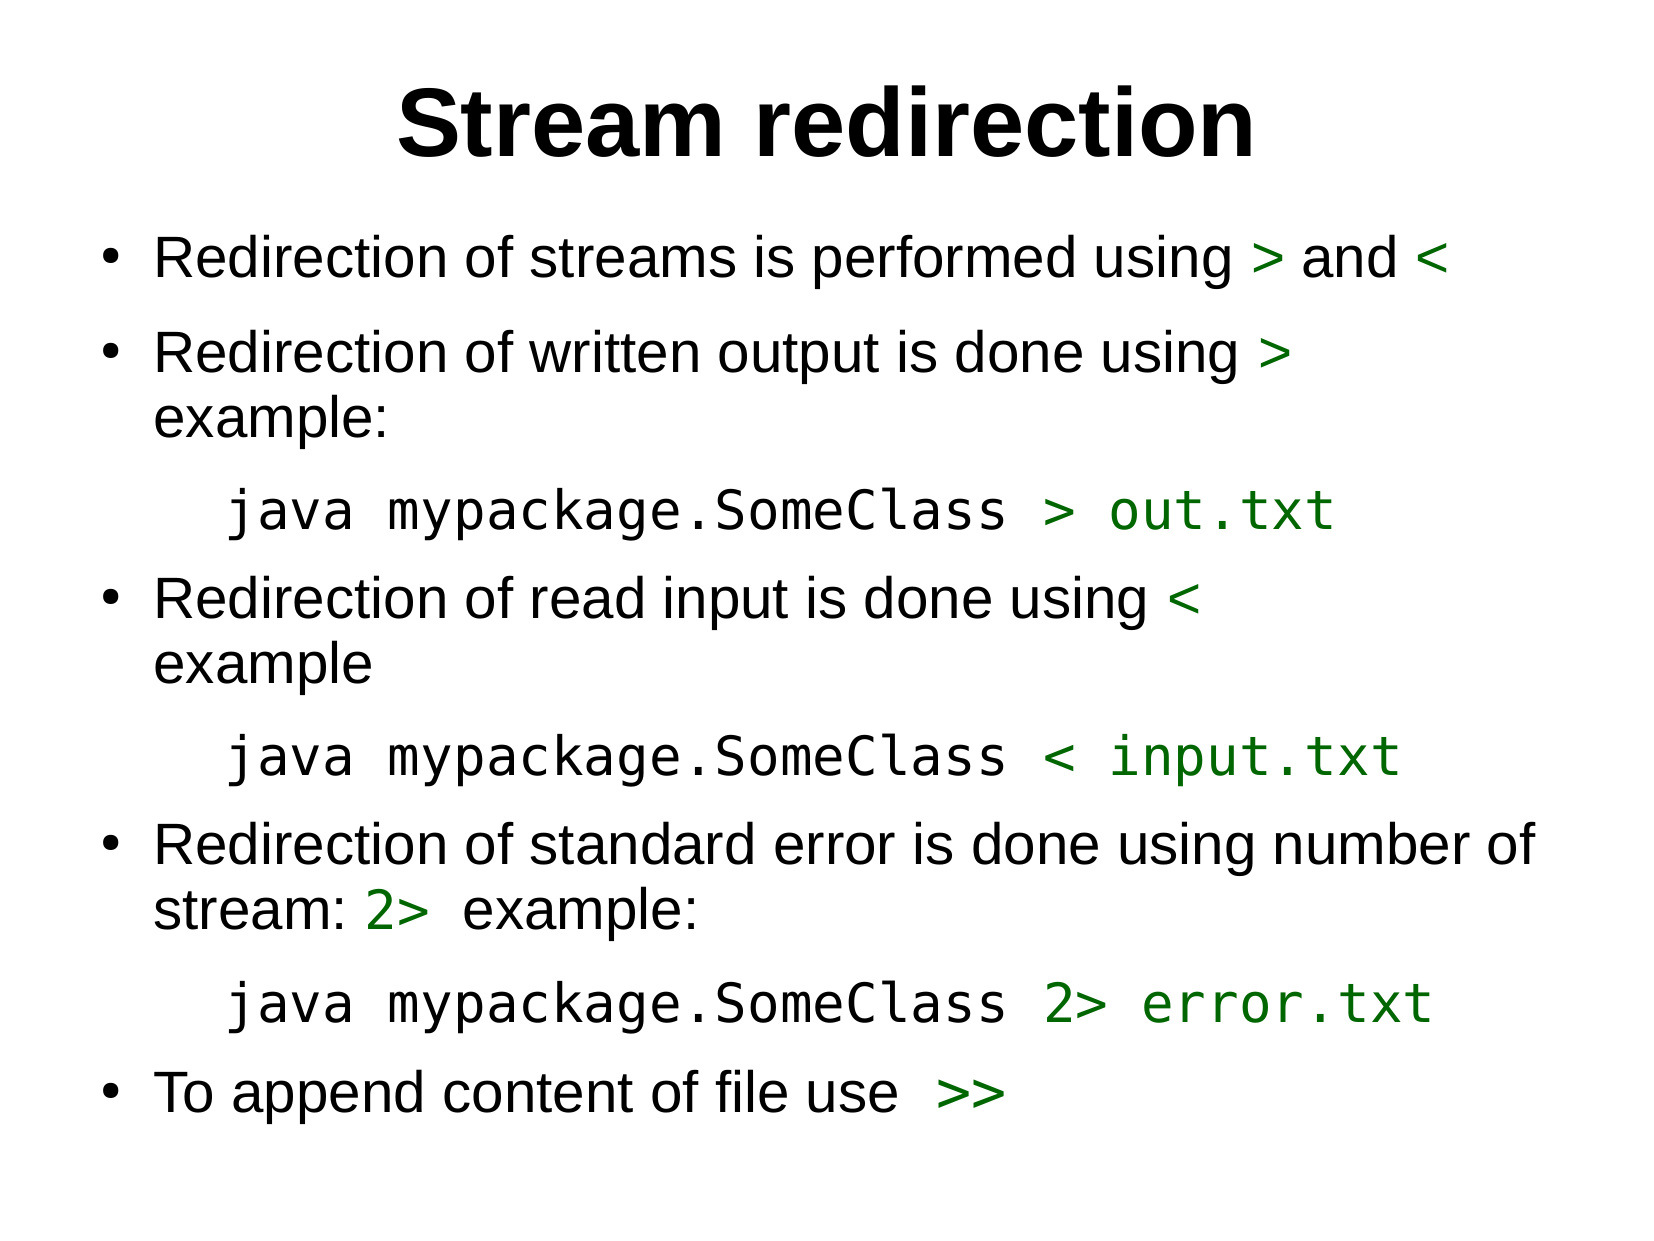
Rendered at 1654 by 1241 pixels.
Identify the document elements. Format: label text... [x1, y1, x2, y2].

list Redirection of streams is performed using > and < Redirection of written output is done using > example: java mypackage.SomeClass > out.txt Redirection of read input is done using < example java mypackage.SomeClass < input.txt Redirection of standard error is done using number of stream: 2> example: java mypackage.SomeClass 2> error.txt To append content of file use >> [82, 225, 1538, 1186]
title Stream redirection [82, 49, 1571, 196]
